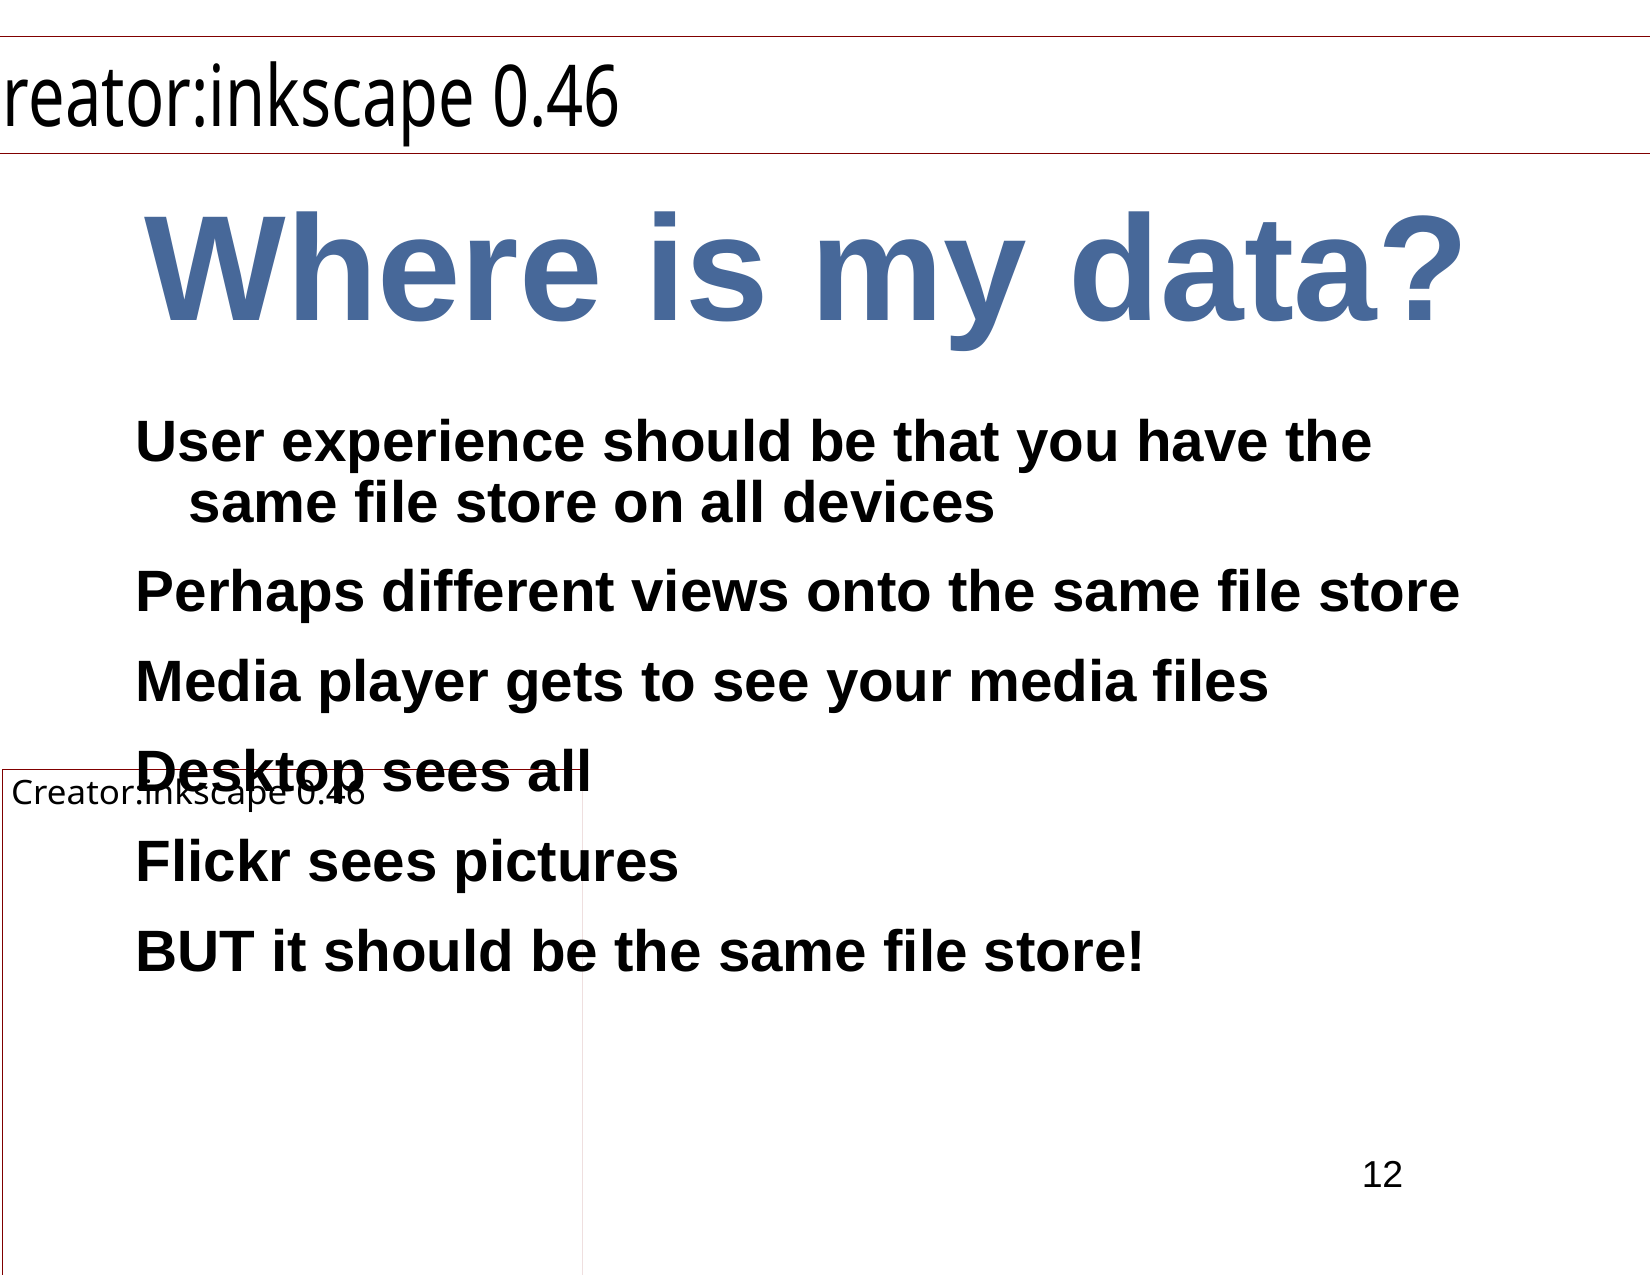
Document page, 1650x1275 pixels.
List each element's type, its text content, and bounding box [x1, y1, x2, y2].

title Where is my data? [118, 177, 1498, 371]
list User experience should be that you have the same file store on all devices Perhaps different views onto the same file store Media player gets to see your media files Desktop sees all Flickr sees pictures BUT it should be the same file store! [118, 413, 1498, 1126]
